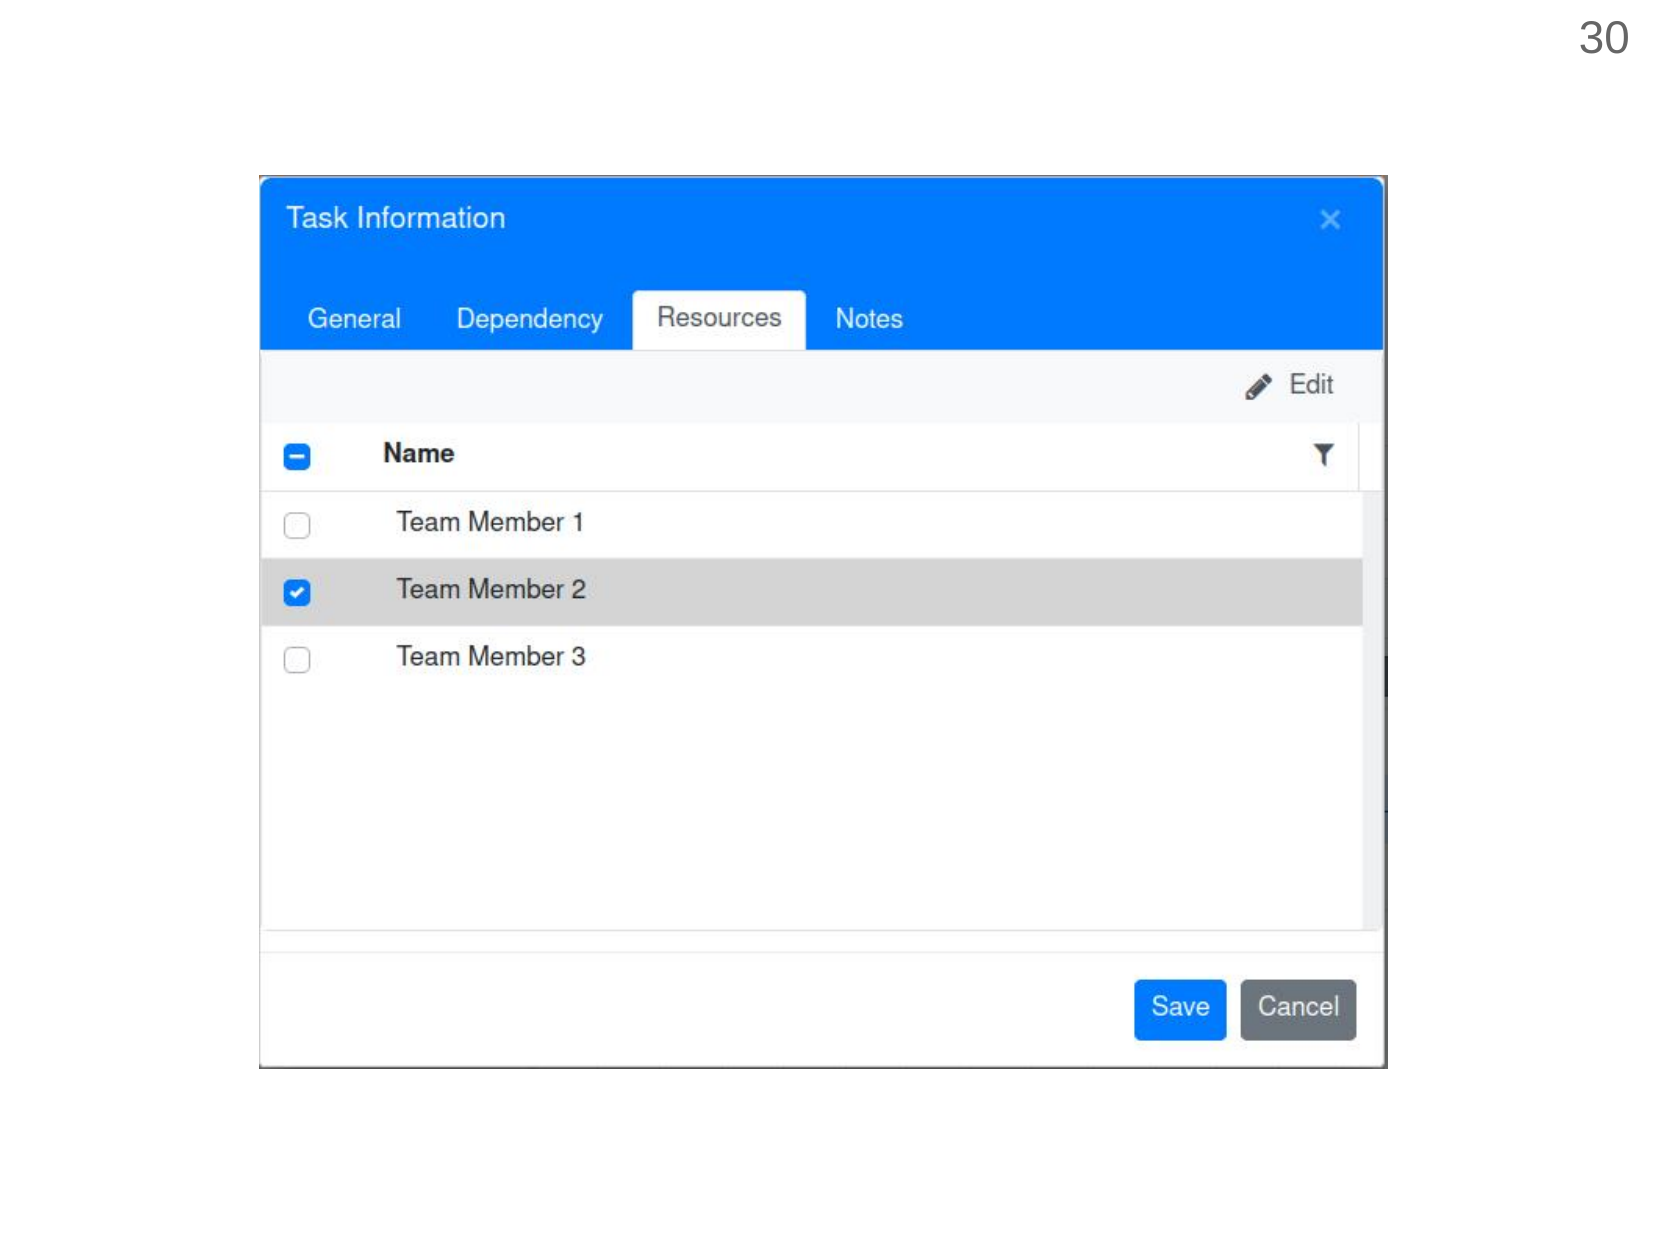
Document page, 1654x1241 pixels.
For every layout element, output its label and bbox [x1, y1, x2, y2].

picture [259, 175, 1388, 1069]
